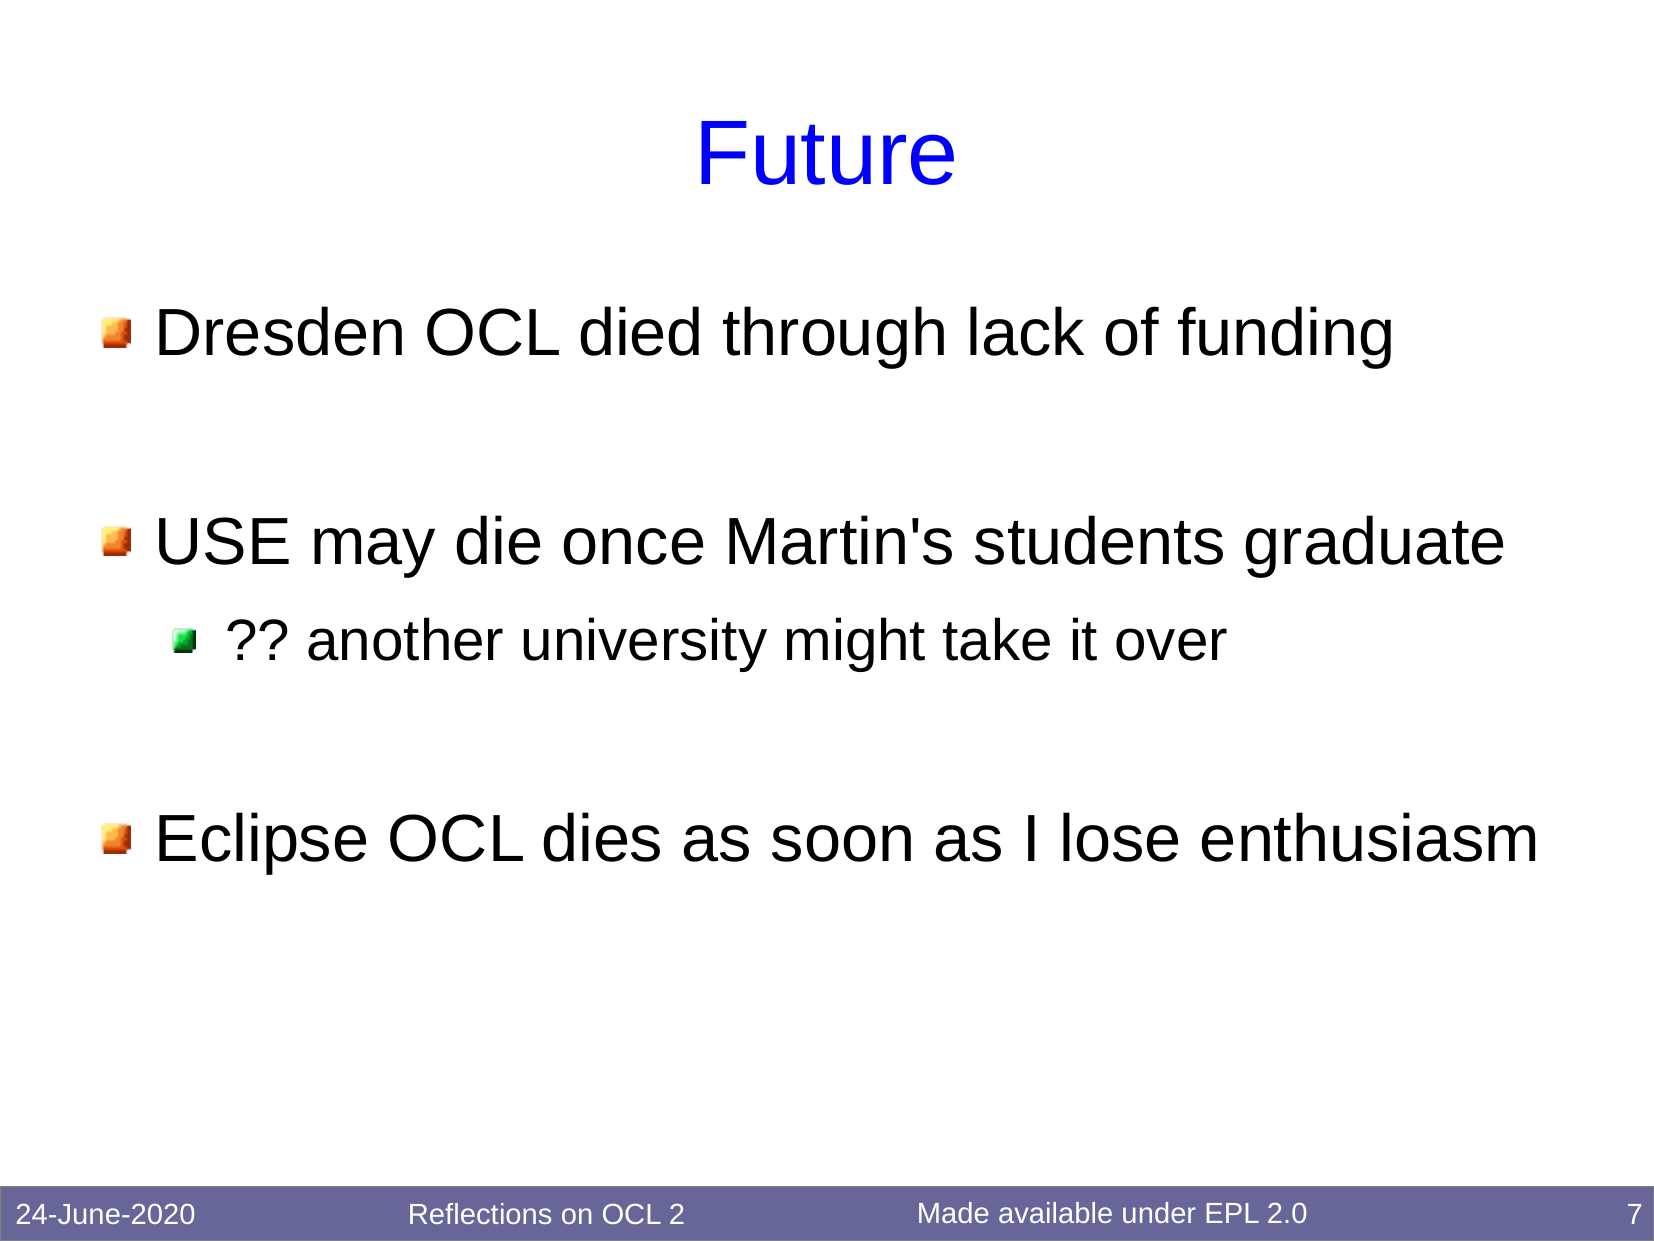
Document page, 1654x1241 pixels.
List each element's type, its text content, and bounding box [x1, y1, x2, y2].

title Future [82, 49, 1571, 257]
list Dresden OCL died through lack of funding USE may die once Martin's students graduate ?? another university might take it over Eclipse OCL dies as soon as I lose enthusiasm [83, 295, 1572, 1015]
